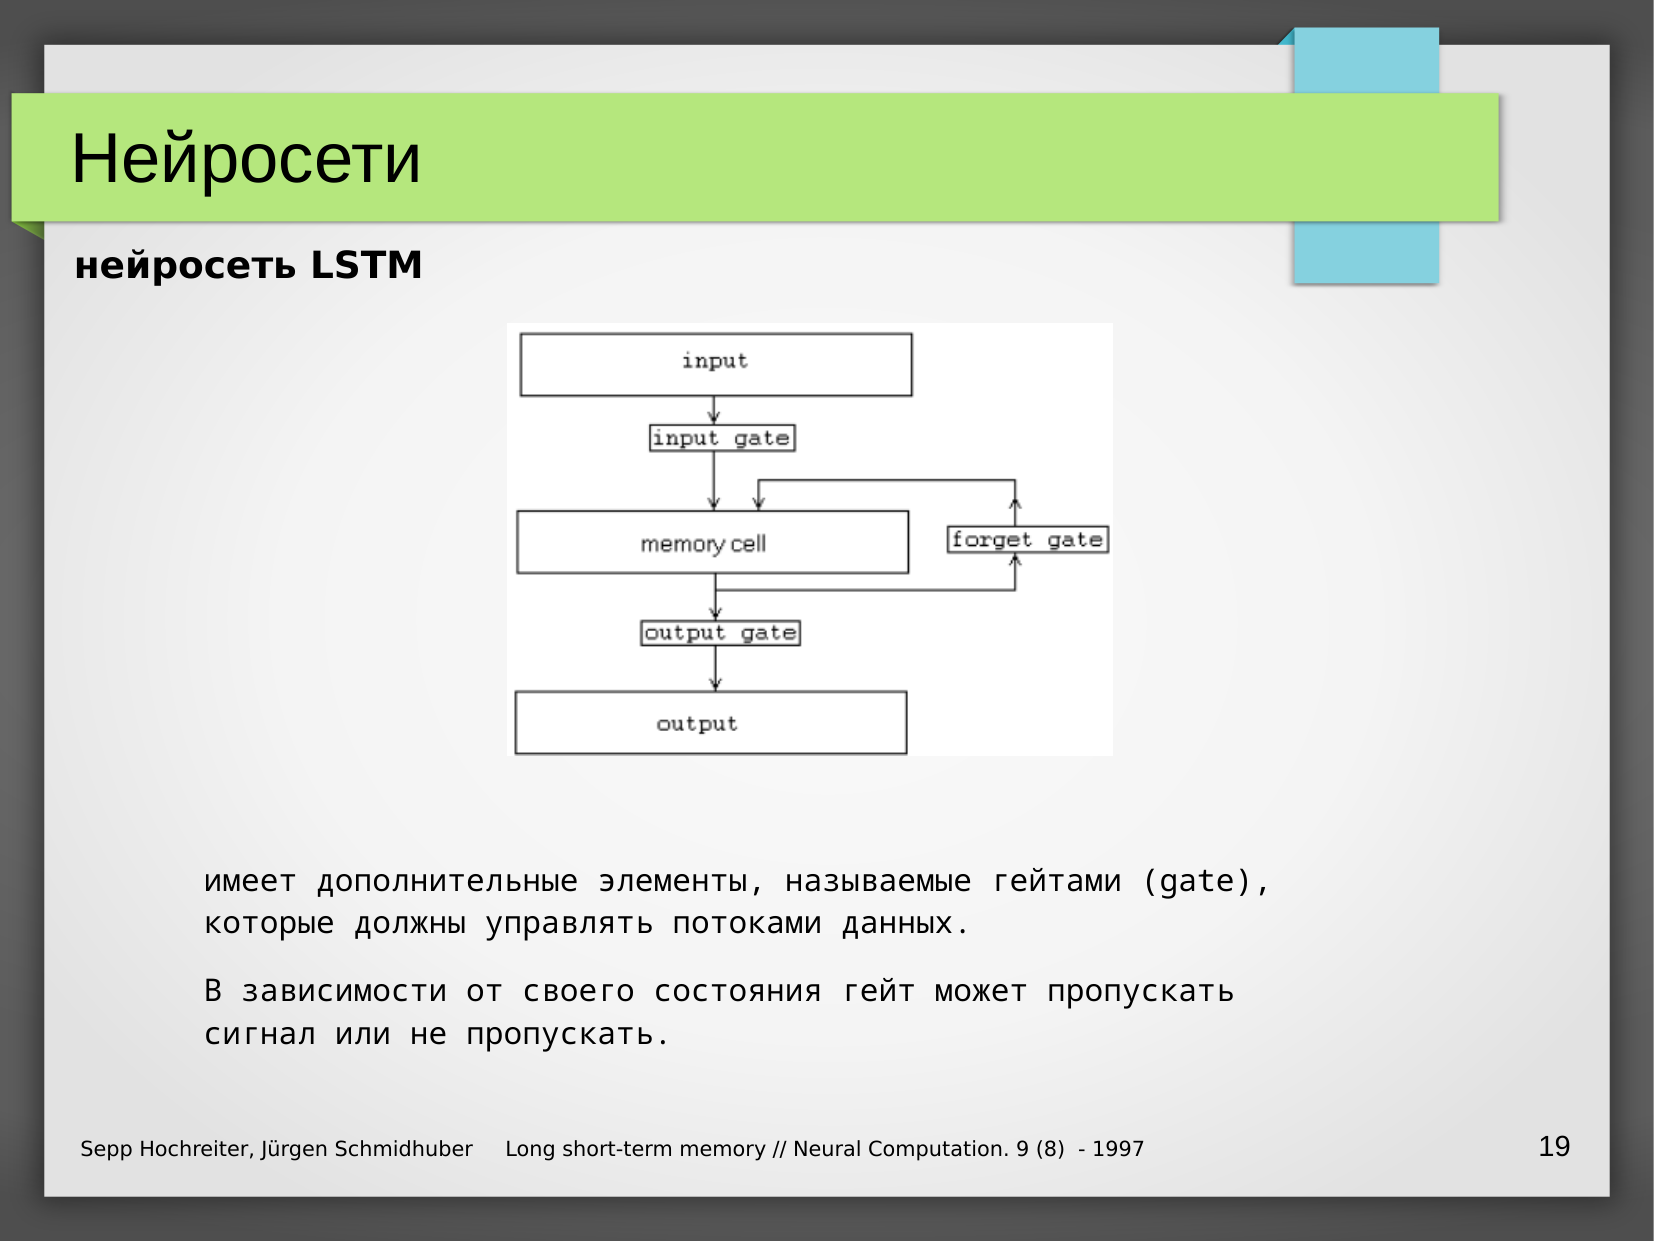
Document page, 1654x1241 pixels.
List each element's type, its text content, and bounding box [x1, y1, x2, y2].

title Нейросети [70, 118, 1205, 199]
text_box Sepp Hochreiter, Jürgen Schmidhuber Long short-term memory // Neural Computation. 9 (8) - 1997 [59, 1130, 1524, 1170]
picture [0, 0, 1654, 1241]
text_box нейросеть LSTM [59, 236, 804, 343]
text_box имеет дополнительные элементы, называемые гейтами (gate), которые должны управлять потоками данных. В зависимости от своего состояния гейт может пропускать сигнал или не пропускать. [188, 850, 1371, 1057]
